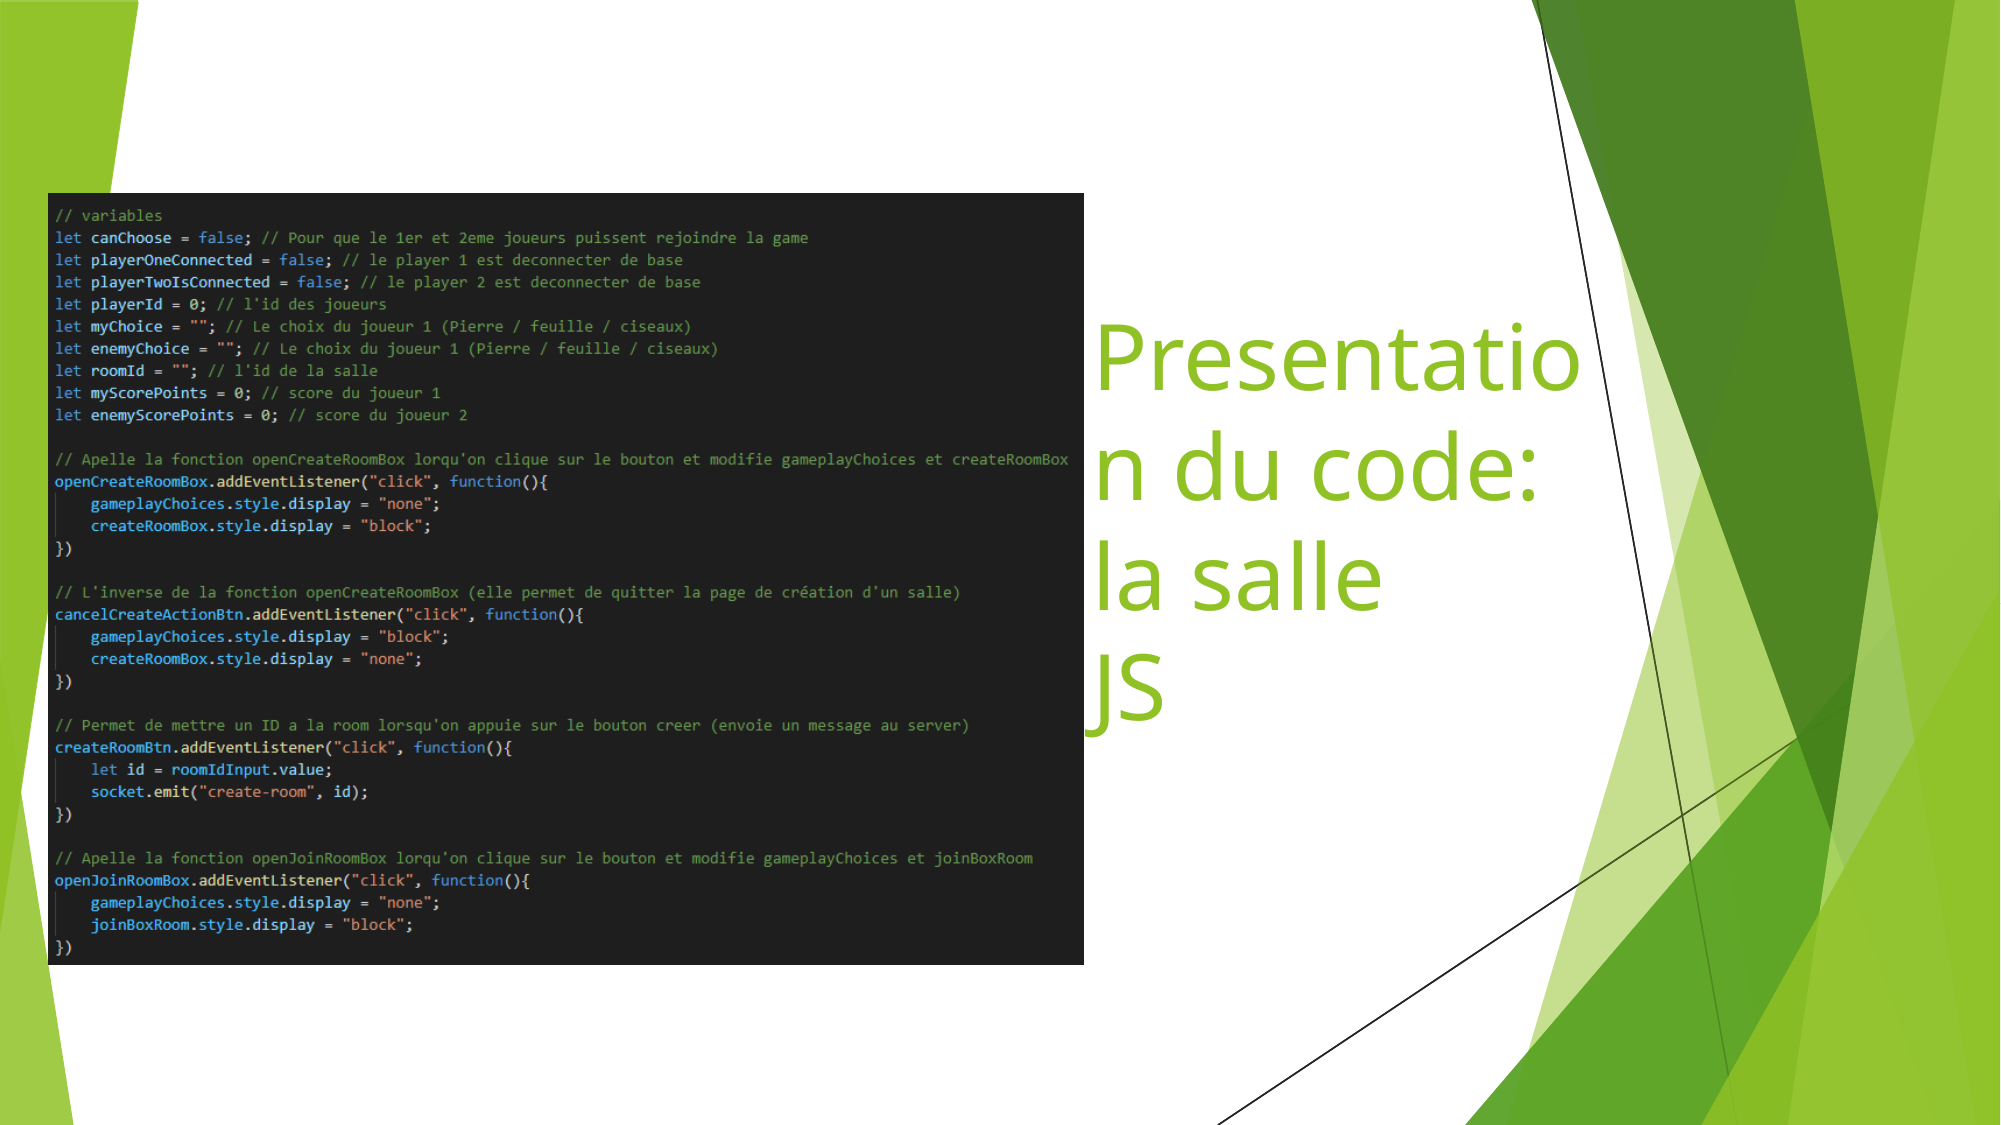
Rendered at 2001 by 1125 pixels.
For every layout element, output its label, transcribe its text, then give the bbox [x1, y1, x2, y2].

title Presentation du code: la salle JS [1084, 253, 1651, 747]
text_box [0, 0, 139, 932]
text_box [1465, 0, 2000, 1125]
picture [48, 193, 1084, 965]
